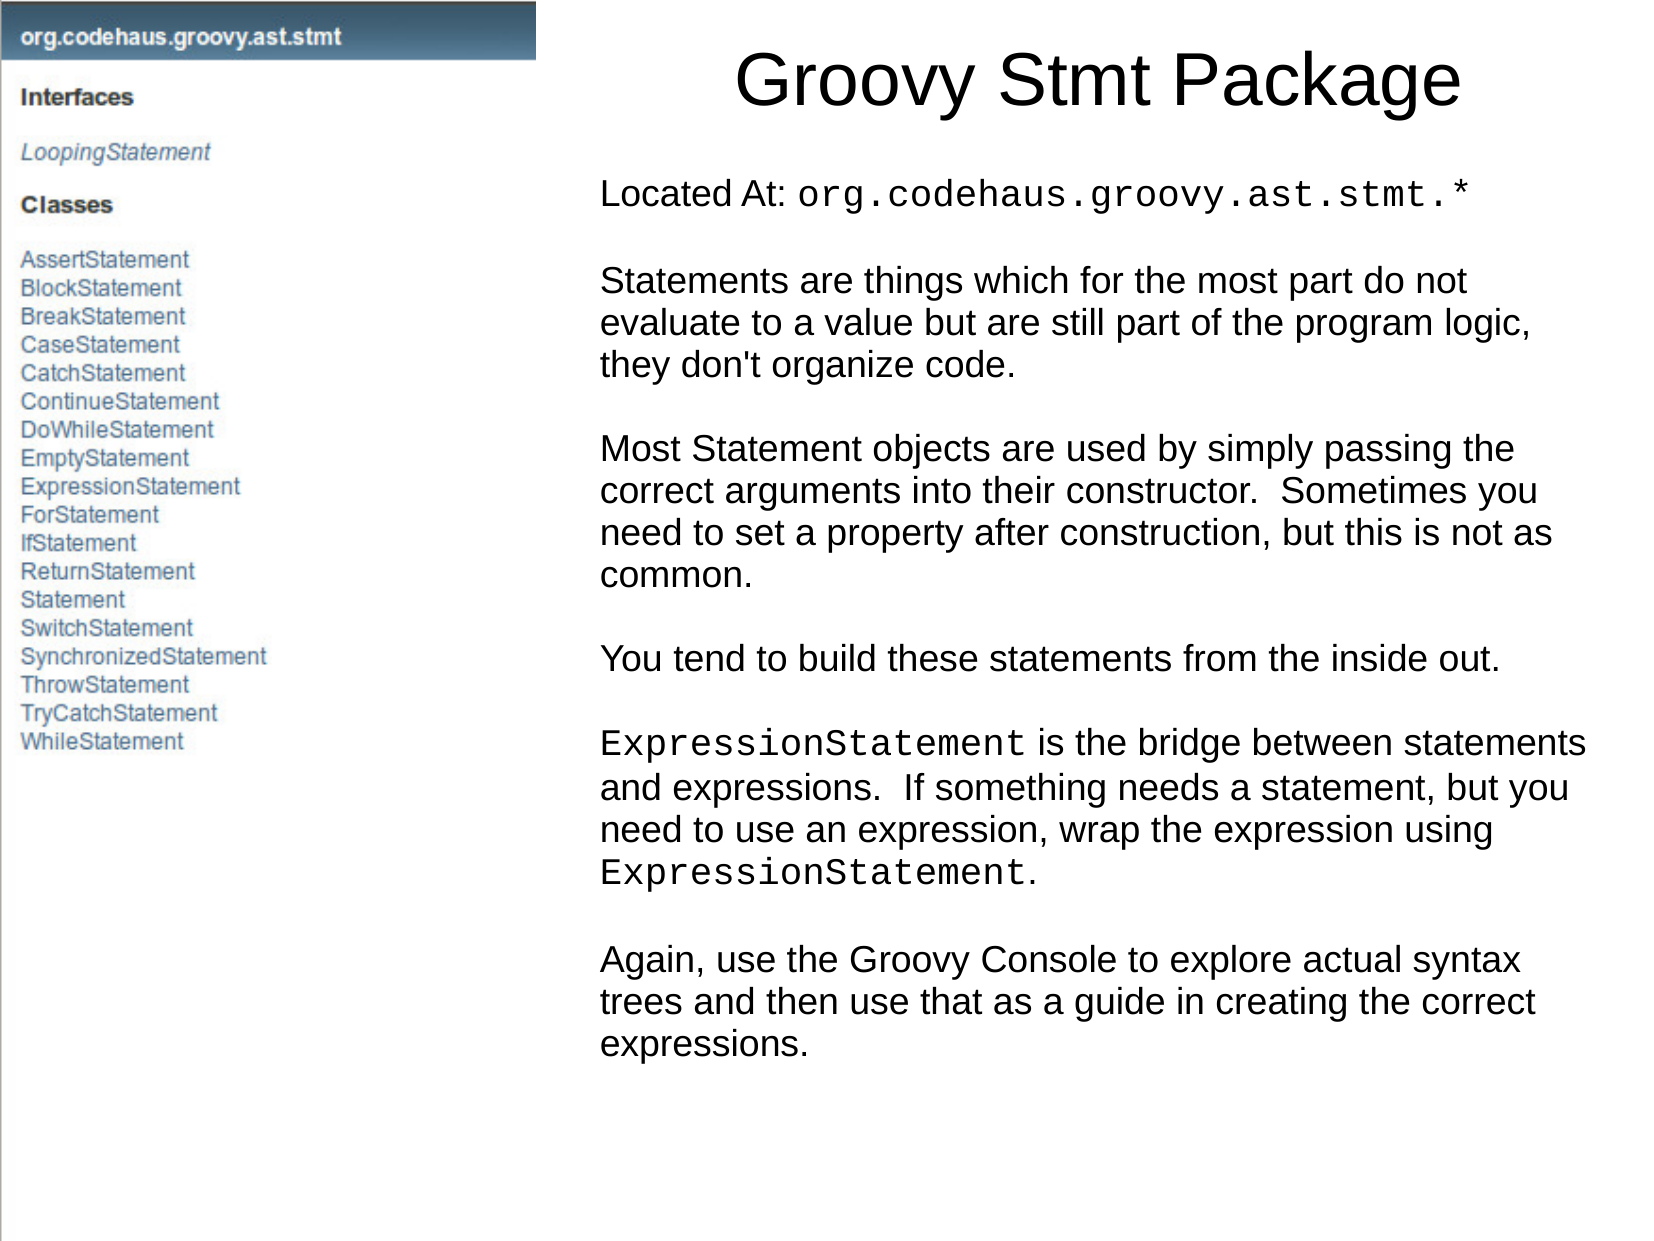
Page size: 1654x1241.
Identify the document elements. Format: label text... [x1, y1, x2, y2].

text_box Located At: org.codehaus.groovy.ast.stmt.* Statements are things which for the most part do not evaluate to a value but are still part of the program logic, they don't organize code. Most Statement objects are used by simply passing the correct arguments into their constructor. Sometimes you need to set a property after construction, but this is not as common. You tend to build these statements from the inside out. ExpressionStatement is the bridge between statements and expressions. If something needs a statement, but you need to use an expression, wrap the expression using ExpressionStatement. Again, use the Groovy Console to explore actual syntax trees and then use that as a guide in creating the correct expressions. [585, 165, 1606, 1072]
text_box Groovy Stmt Package [720, 30, 1486, 129]
picture [0, 0, 536, 1241]
